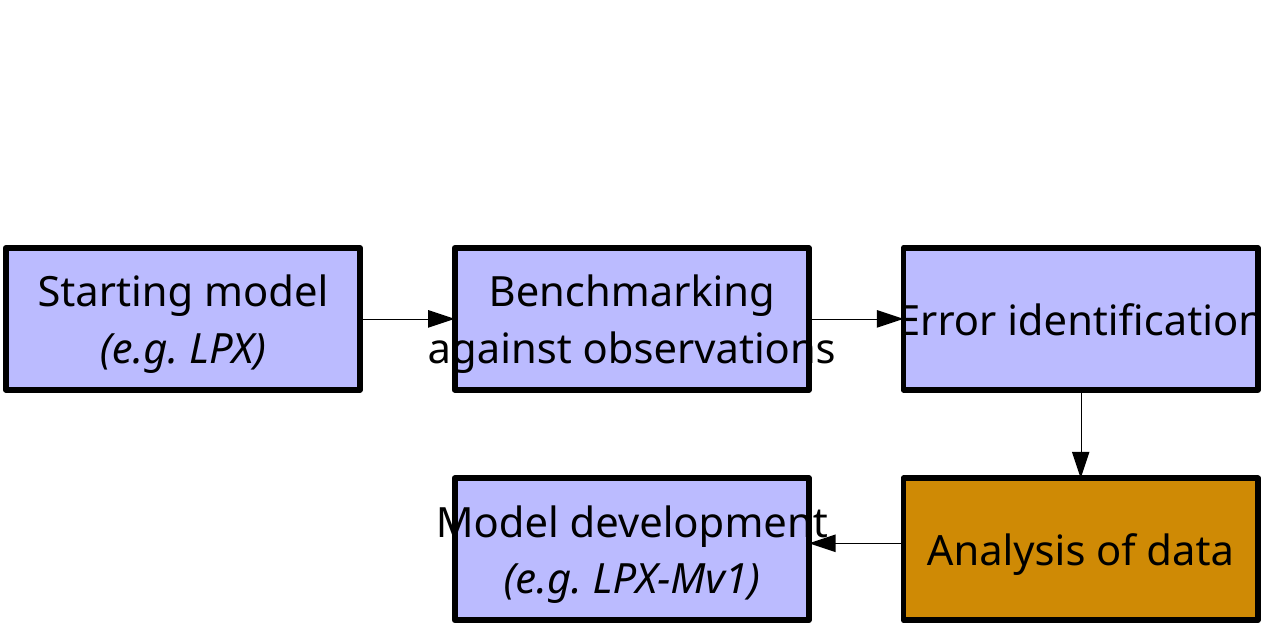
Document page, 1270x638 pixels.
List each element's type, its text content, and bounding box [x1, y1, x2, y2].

text_box Error identification [903, 248, 1258, 390]
text_box Analysis of data [903, 478, 1258, 621]
text_box Benchmarking against observations [454, 248, 809, 390]
text_box Model development (e.g. LPX-Mv1) [454, 478, 809, 621]
text_box Starting model (e.g. LPX) [5, 248, 361, 390]
